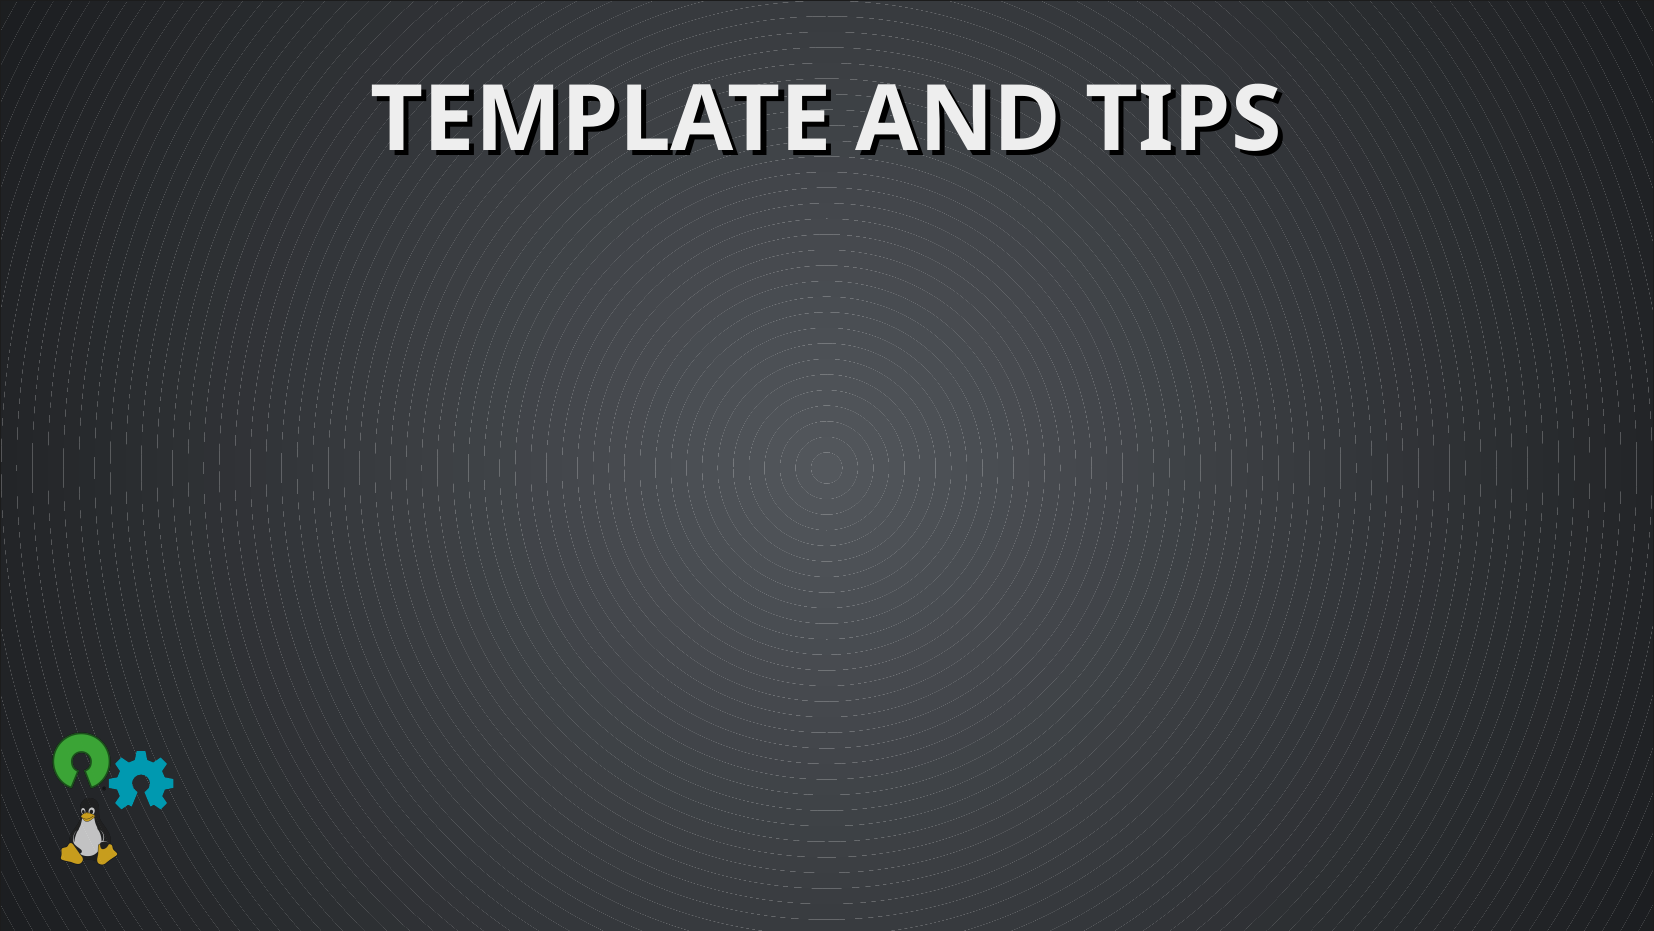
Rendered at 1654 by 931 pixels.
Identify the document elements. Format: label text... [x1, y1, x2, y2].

title Template and tips [82, 37, 1571, 193]
picture [44, 726, 119, 866]
